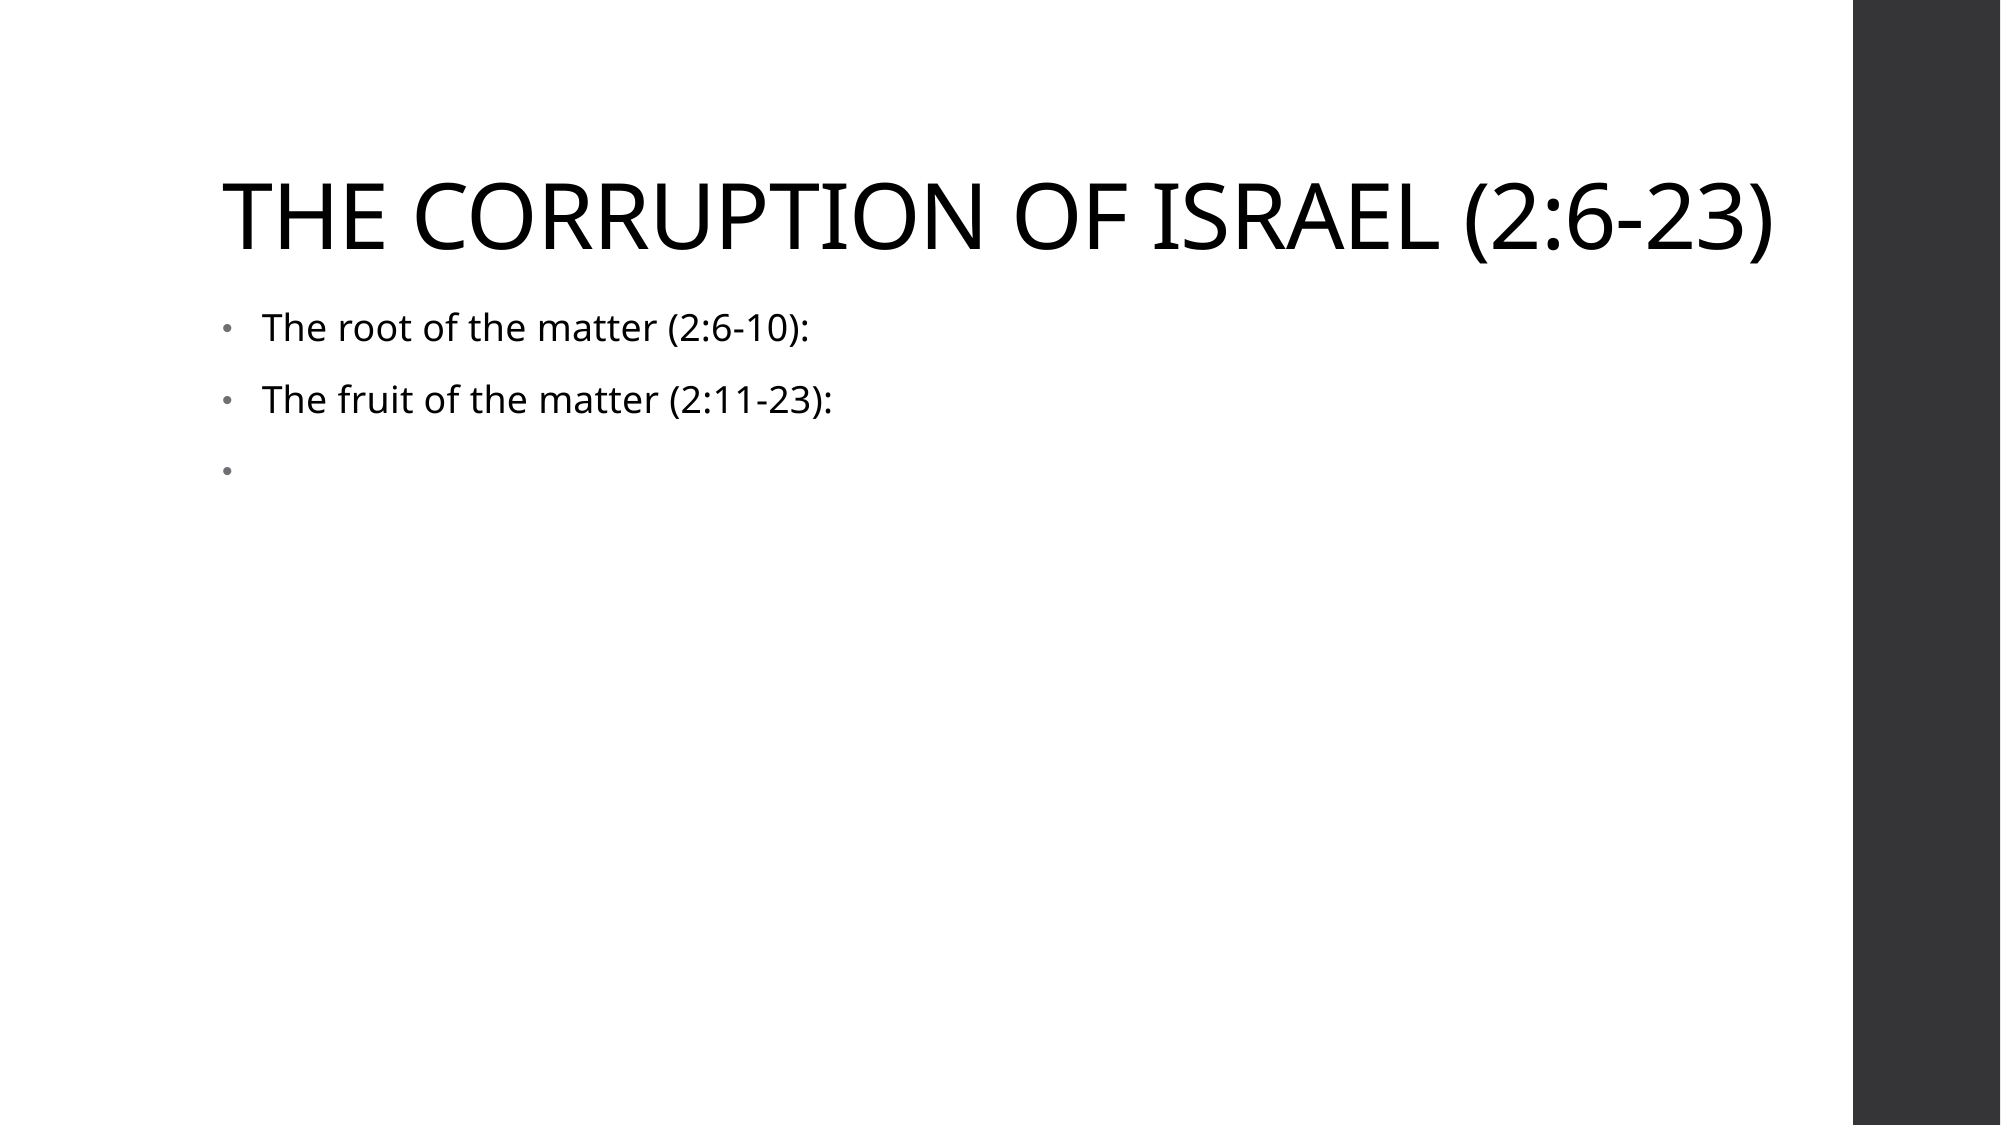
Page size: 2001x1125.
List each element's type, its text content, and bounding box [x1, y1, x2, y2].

list The root of the matter (2:6-10): The fruit of the matter (2:11-23): [206, 299, 1617, 1014]
title THE CORRUPTION OF ISRAEL (2:6-23) [206, 60, 1797, 278]
